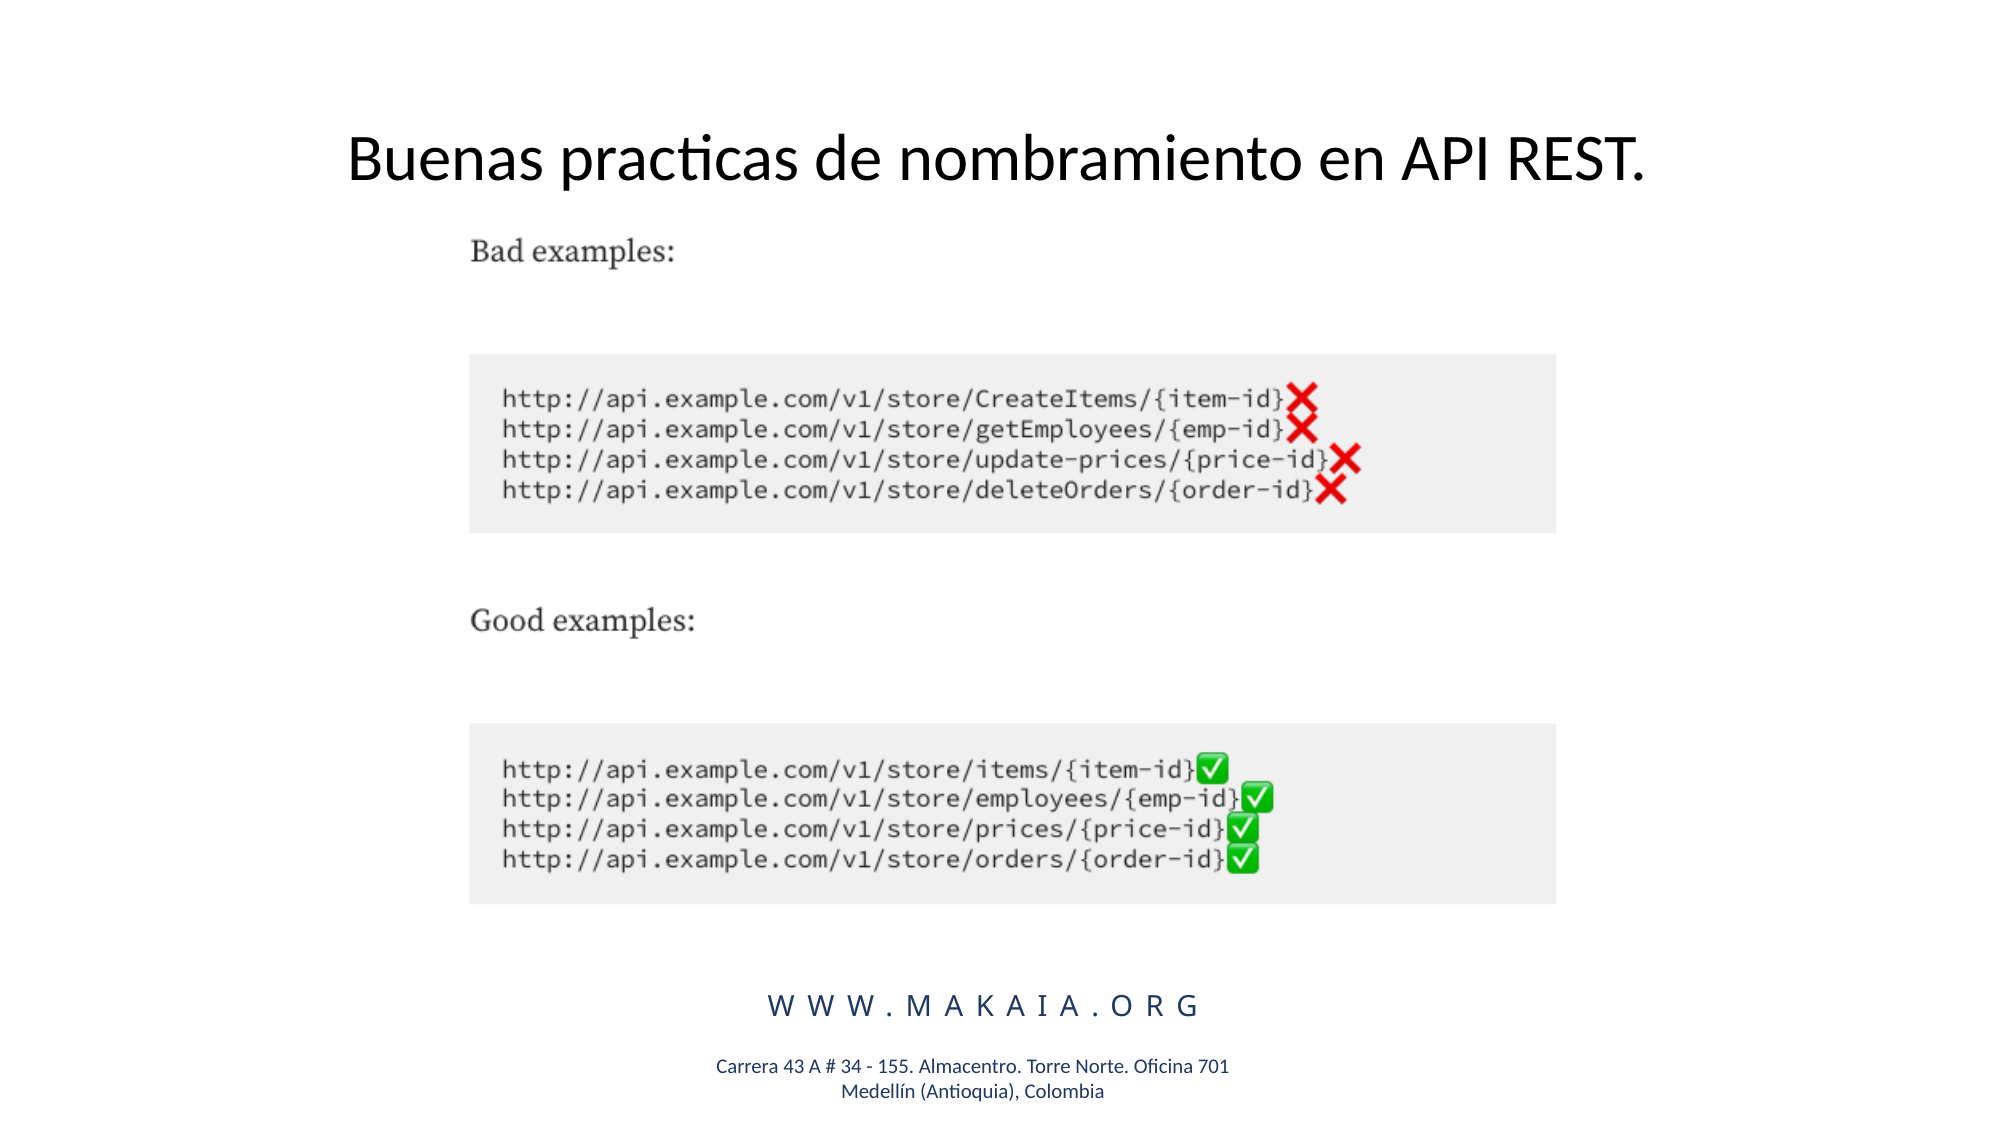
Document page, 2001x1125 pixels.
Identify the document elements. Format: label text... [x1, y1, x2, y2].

text_box Carrera 43 A # 34 - 155. Almacentro. Torre Norte. Oficina 701 Medellín (Antioquia), Colombia [425, 1045, 1521, 1111]
text_box WWW.MAKAIA.ORG [489, 980, 1477, 1031]
text_box Buenas practicas de nombramiento en API REST. [332, 106, 1668, 203]
picture [425, 217, 1638, 930]
